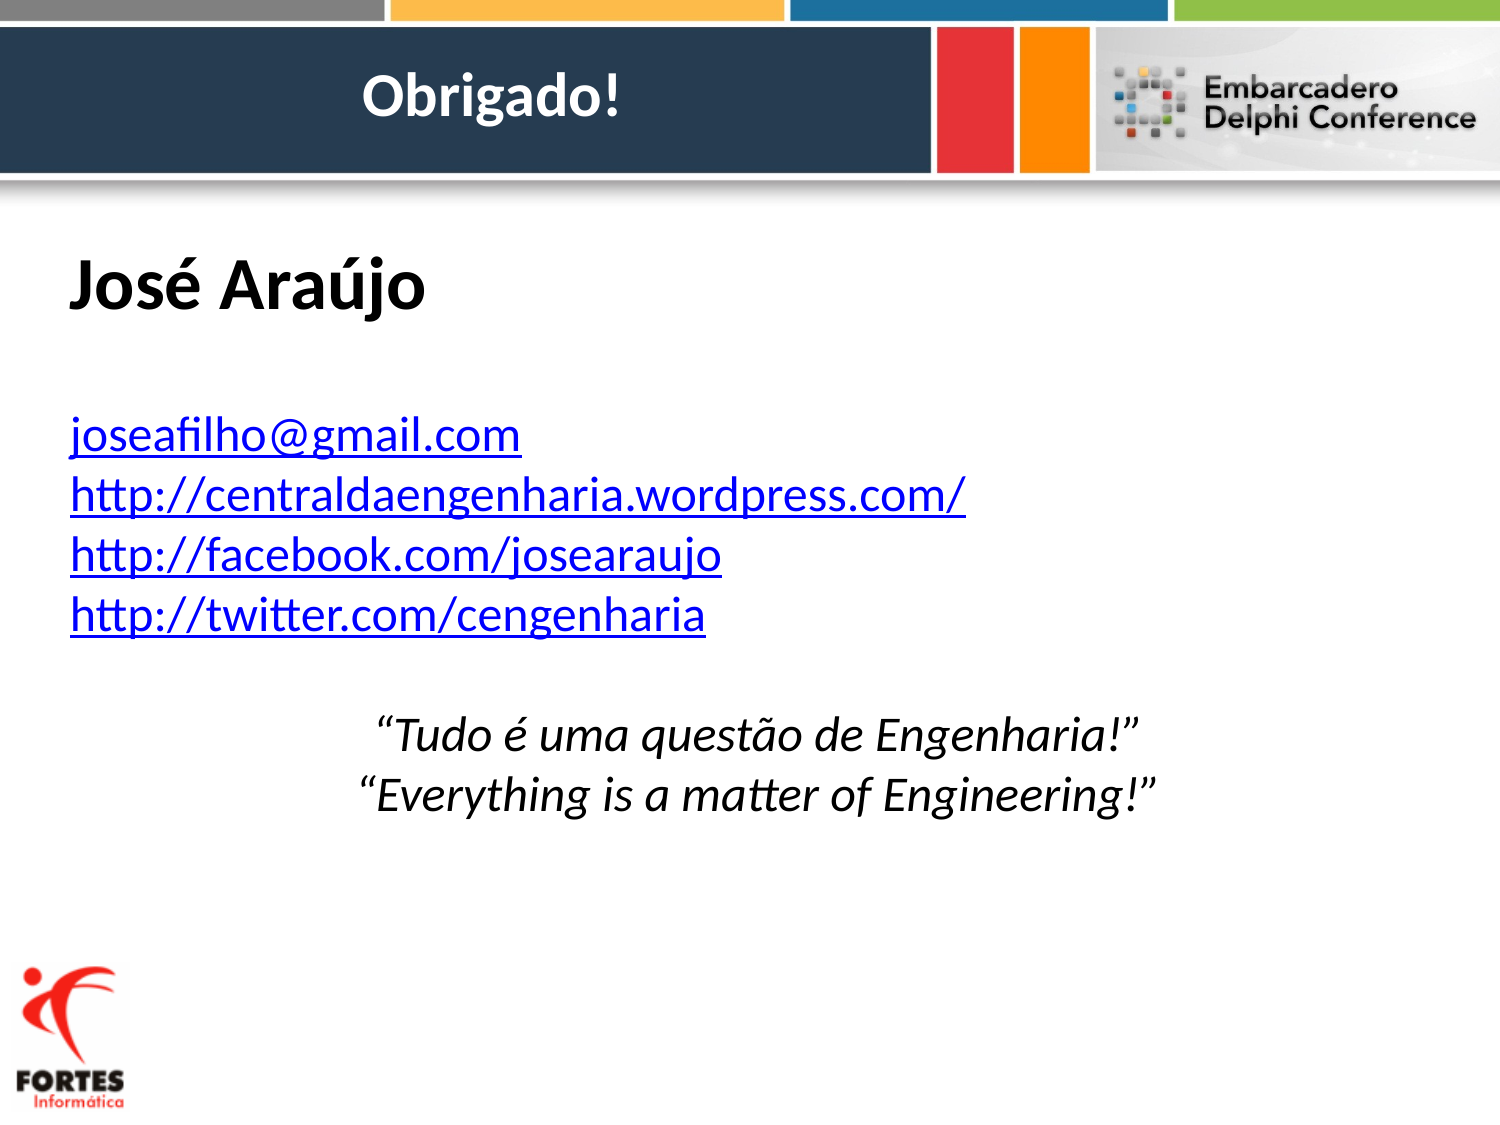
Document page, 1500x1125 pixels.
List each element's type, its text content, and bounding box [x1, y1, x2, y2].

picture [0, 0, 1500, 1125]
list José Araújo joseafilho@gmail.com http://centraldaengenharia.wordpress.com/ http://facebook.com/josearaujo http://twitter.com/cengenharia “Tudo é uma questão de Engenharia!” “Everything is a matter of Engineering!” [54, 246, 749, 647]
title Obrigado! [54, 27, 308, 175]
